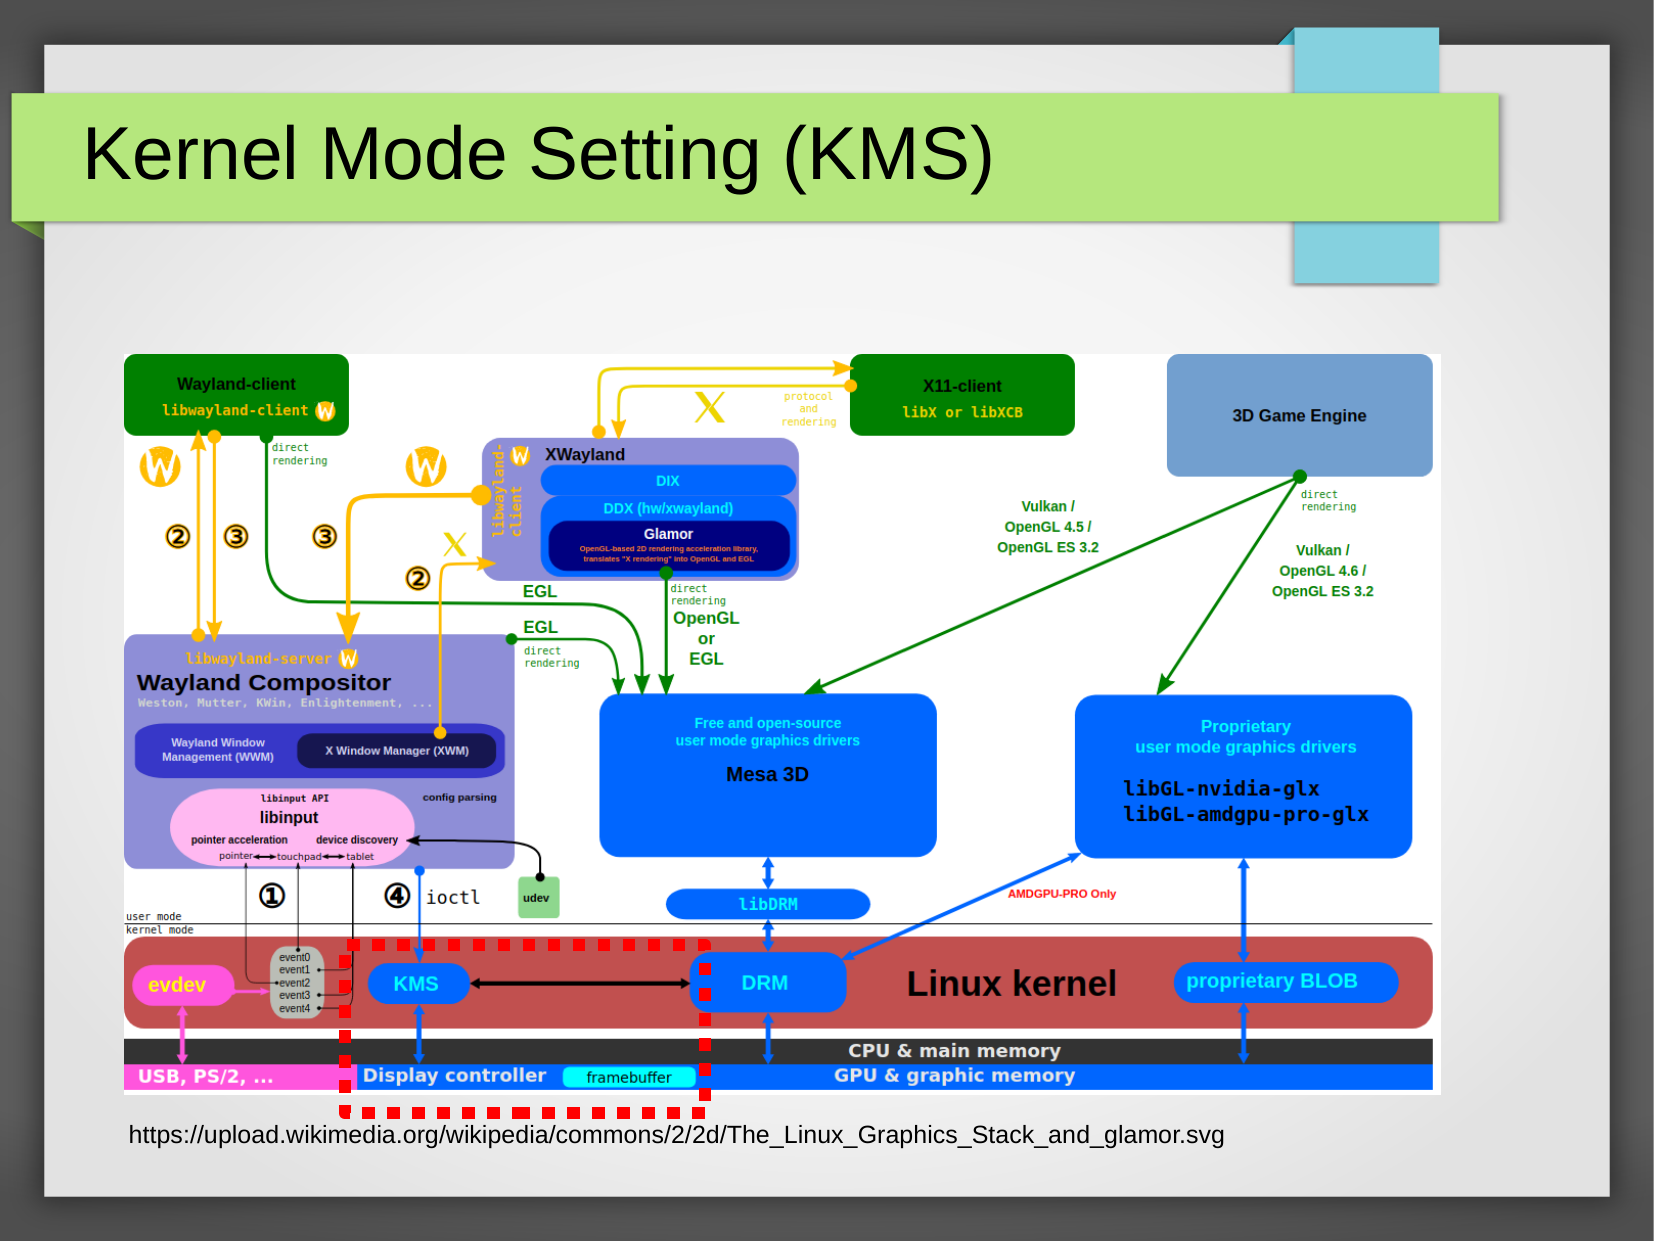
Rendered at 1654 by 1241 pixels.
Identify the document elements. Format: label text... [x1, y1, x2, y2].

title Kernel Mode Setting (KMS) [82, 94, 1264, 213]
text_box https://upload.wikimedia.org/wikipedia/commons/2/2d/The_Linux_Graphics_Stack_and_glamor.svg [113, 1113, 1285, 1171]
picture [0, 0, 1654, 1241]
